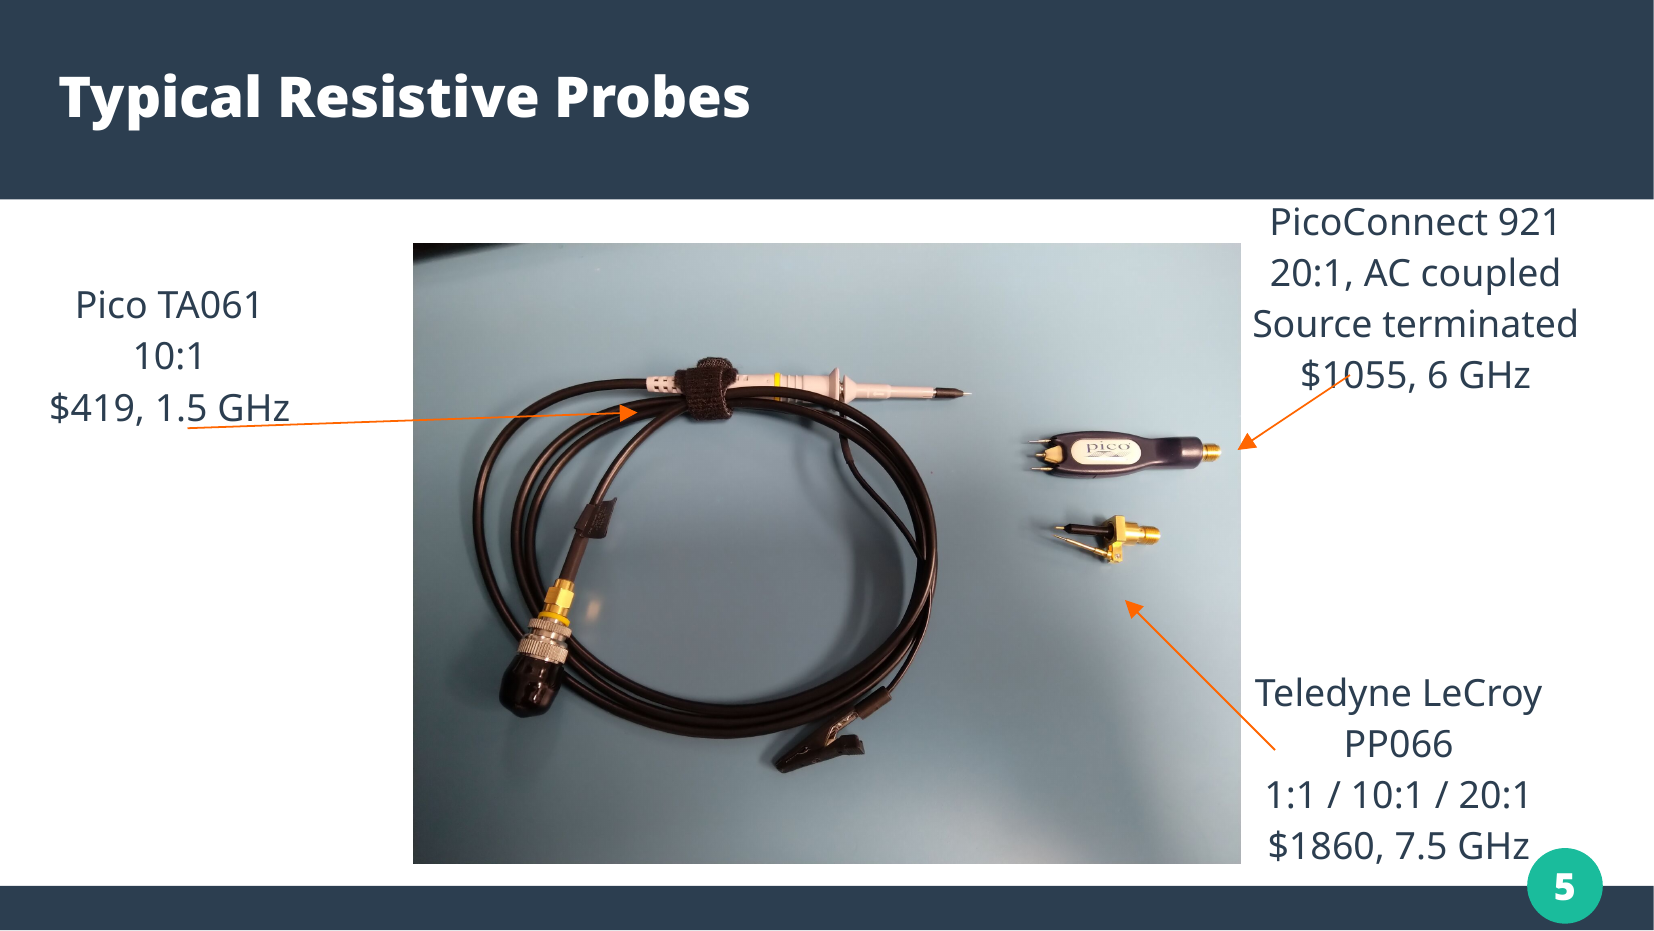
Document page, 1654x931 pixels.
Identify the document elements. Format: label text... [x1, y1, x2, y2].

text_box Teledyne LeCroy PP066 1:1 / 10:1 / 20:1 $1860, 7.5 GHz [1240, 673, 1584, 863]
title Typical Resistive Probes [59, 37, 1595, 155]
picture [413, 243, 1241, 864]
text_box Pico TA061 10:1 $419, 1.5 GHz [219, 423, 379, 429]
text_box PicoConnect 921 20:1, AC coupled Source terminated $1055, 6 GHz [1237, 203, 1616, 393]
text_box Pico TA061 10:1 $419, 1.5 GHz [34, 282, 379, 429]
